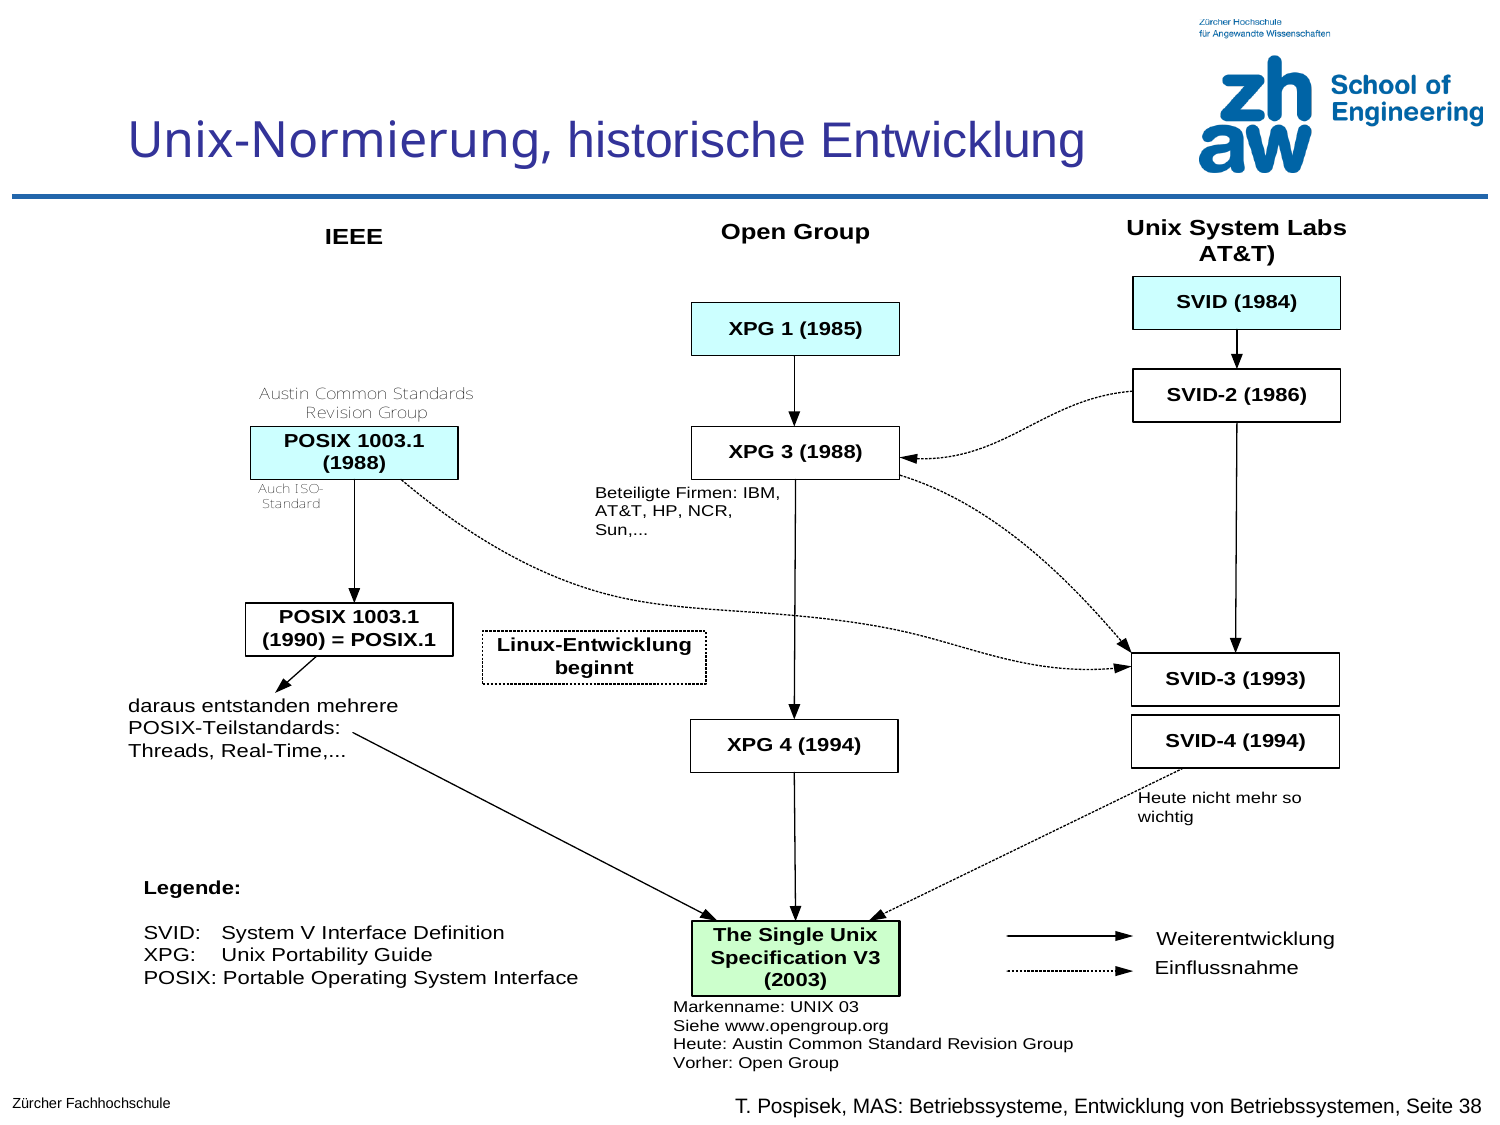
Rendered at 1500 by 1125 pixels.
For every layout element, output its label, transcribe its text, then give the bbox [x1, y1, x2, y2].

title Unix-Normierung, historische Entwicklung [112, 50, 1391, 175]
picture [1199, 19, 1483, 173]
picture [118, 204, 1371, 1075]
